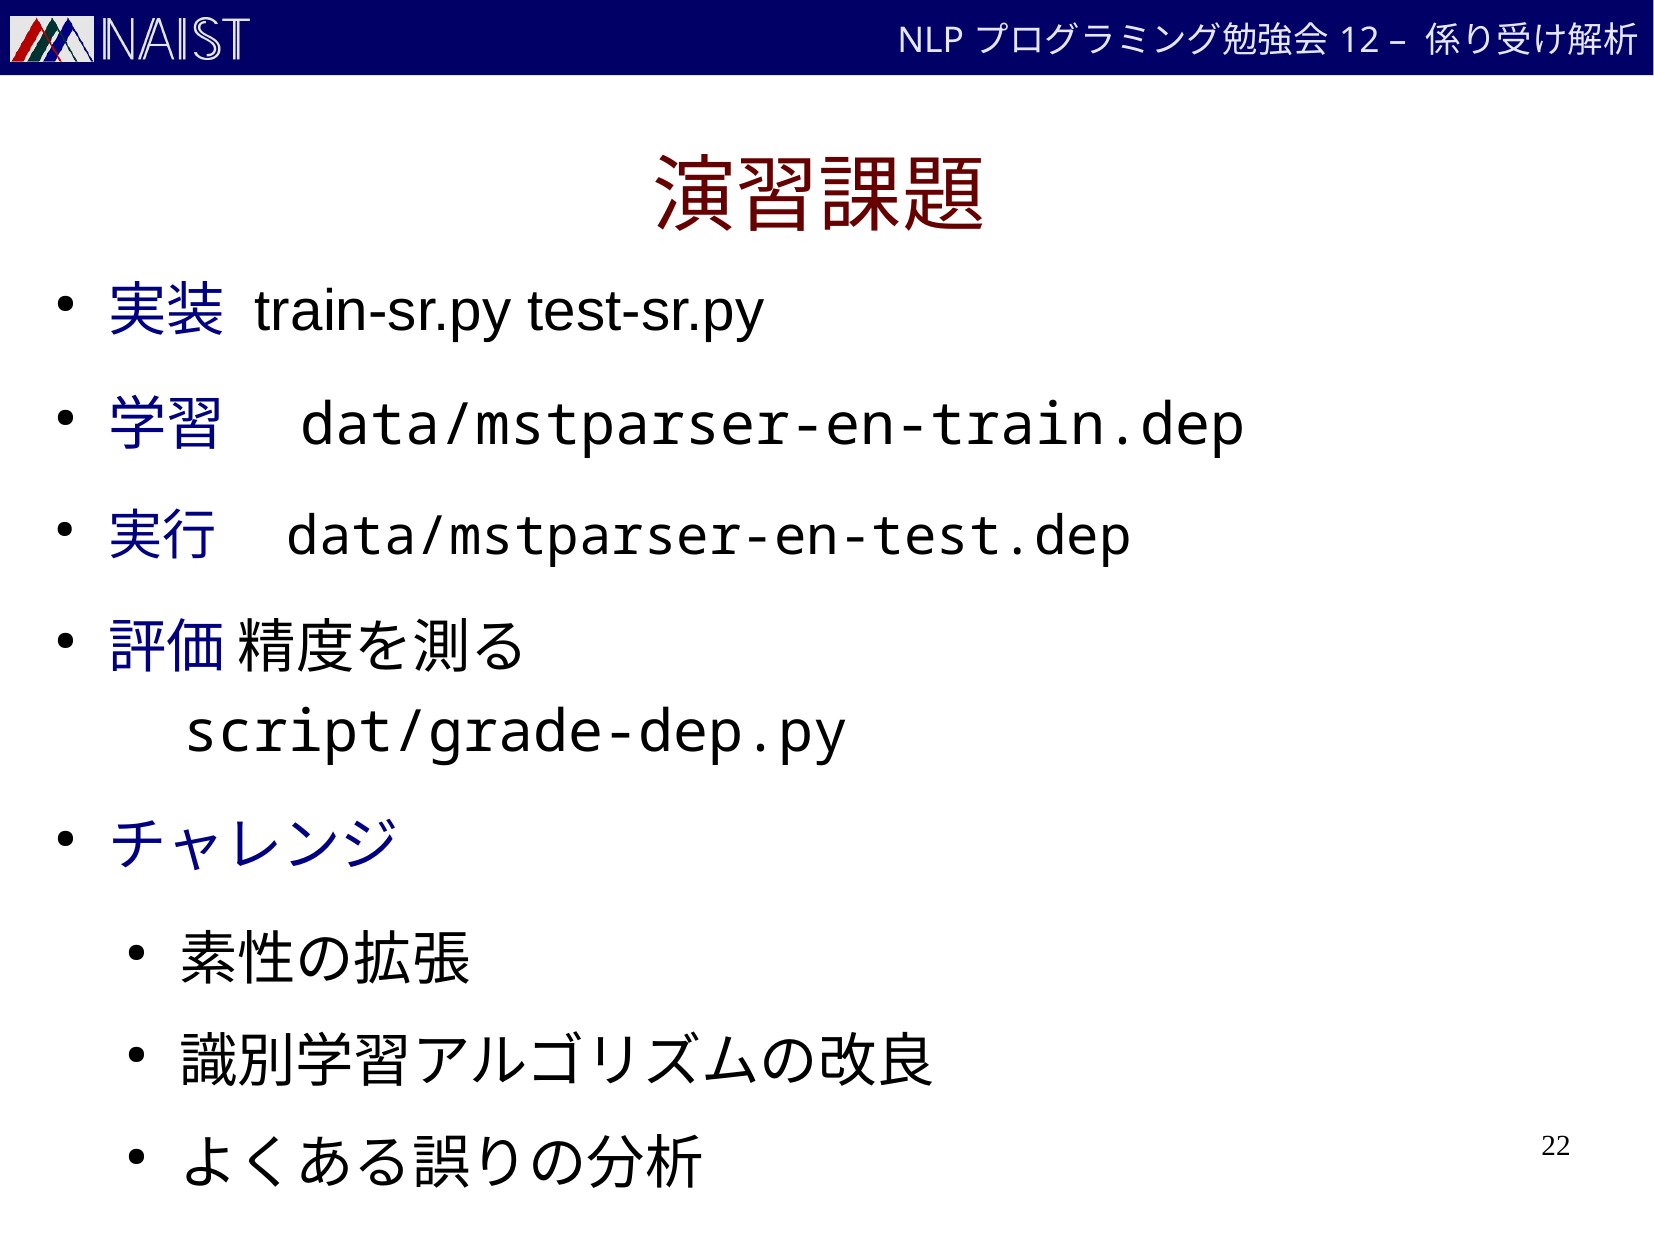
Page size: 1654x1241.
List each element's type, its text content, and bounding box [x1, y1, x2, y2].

picture [102, 17, 251, 60]
picture [10, 16, 94, 62]
list 実装 train-sr.py test-sr.py 学習 data/mstparser-en-train.dep 実行 data/mstparser-en-test.dep 評価 精度を測る script/grade-dep.py チャレンジ 素性の拡張 識別学習アルゴリズムの改良 よくある誤りの分析 [37, 263, 1654, 1028]
title 演習課題 [75, 92, 1564, 263]
